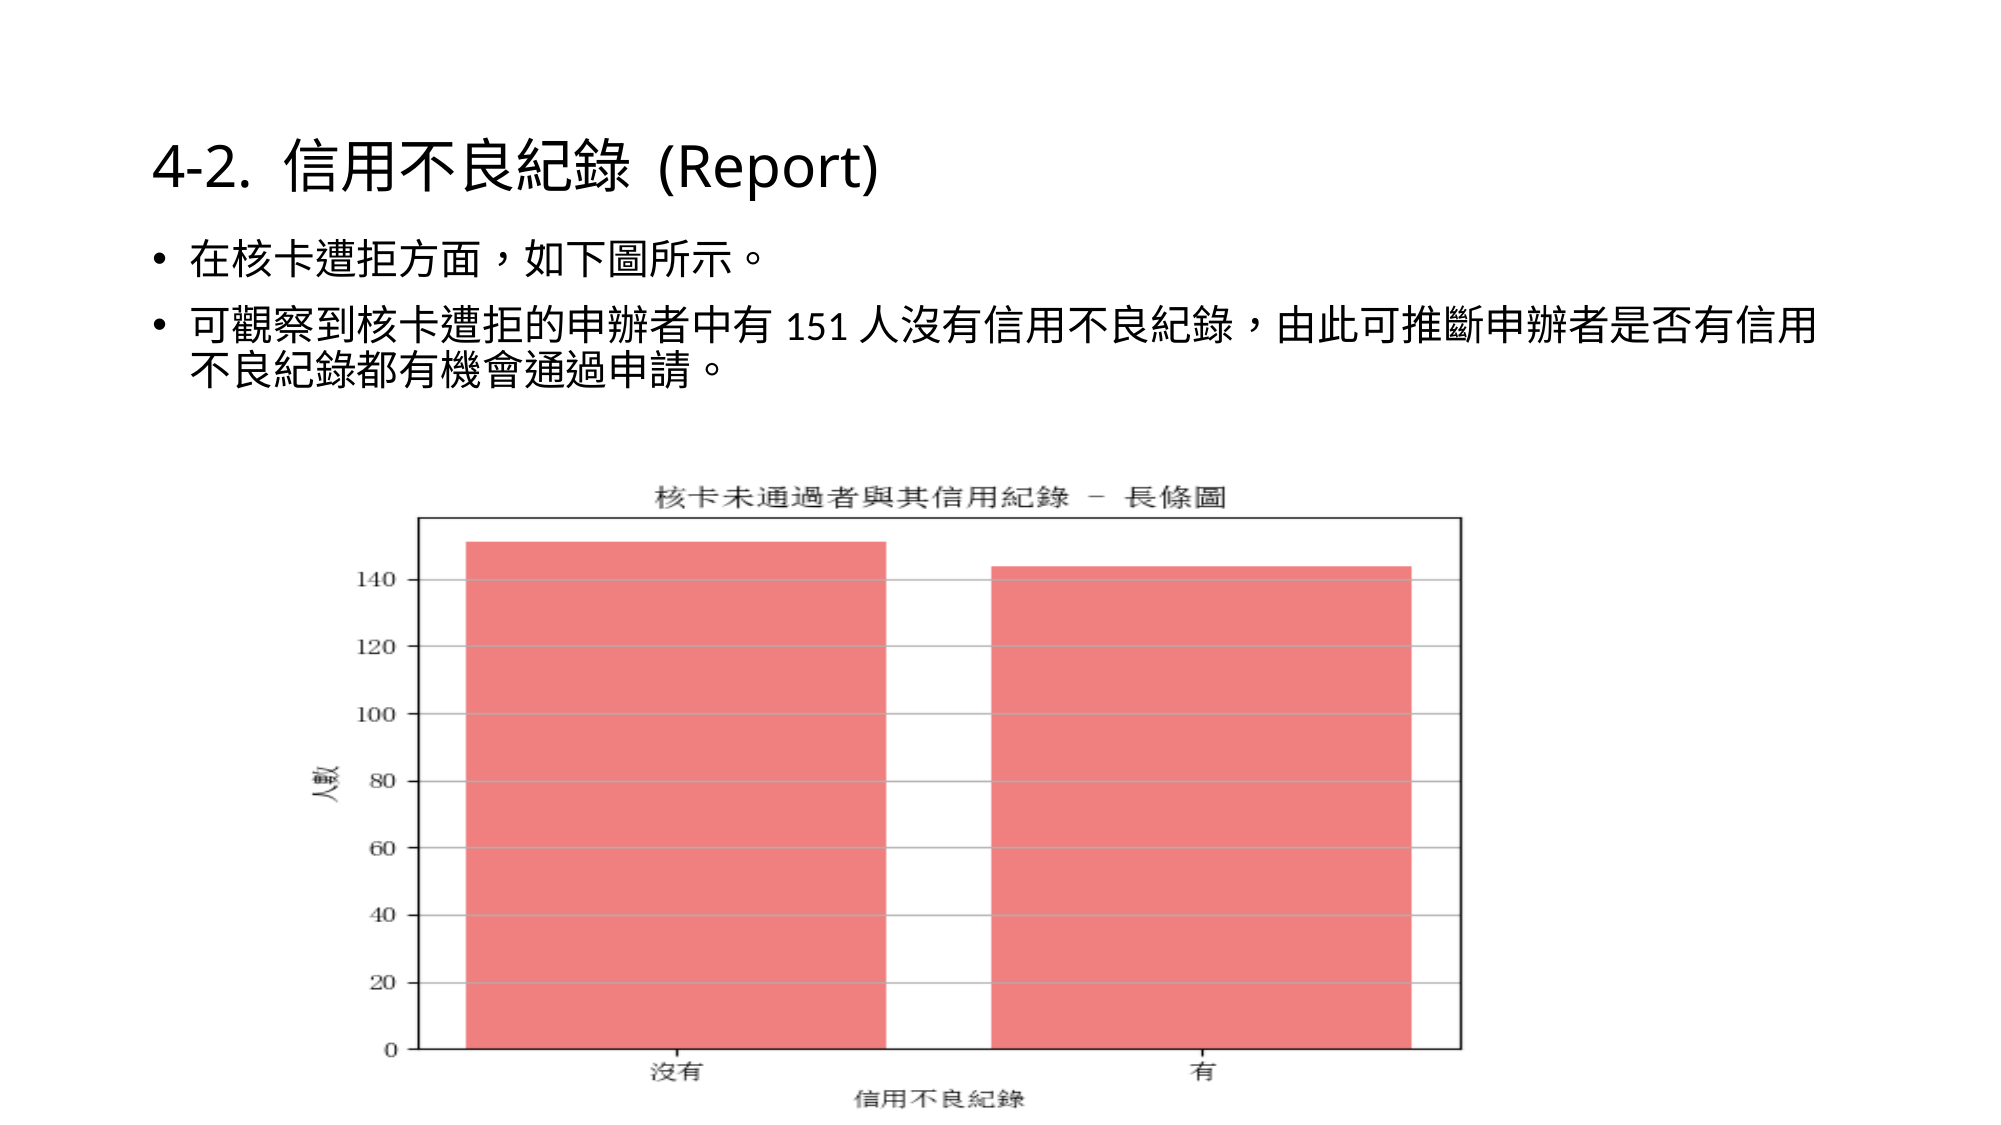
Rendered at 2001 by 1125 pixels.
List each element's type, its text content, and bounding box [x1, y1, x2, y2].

title 4-2. 信用不良紀錄 (Report) [137, 59, 1863, 231]
picture [250, 434, 1595, 1125]
list 在核卡遭拒方面，如下圖所示。 可觀察到核卡遭拒的申辦者中有151人沒有信用不良紀錄，由此可推斷申辦者是否有信用不良紀錄都有機會通過申請。 [137, 231, 1863, 945]
